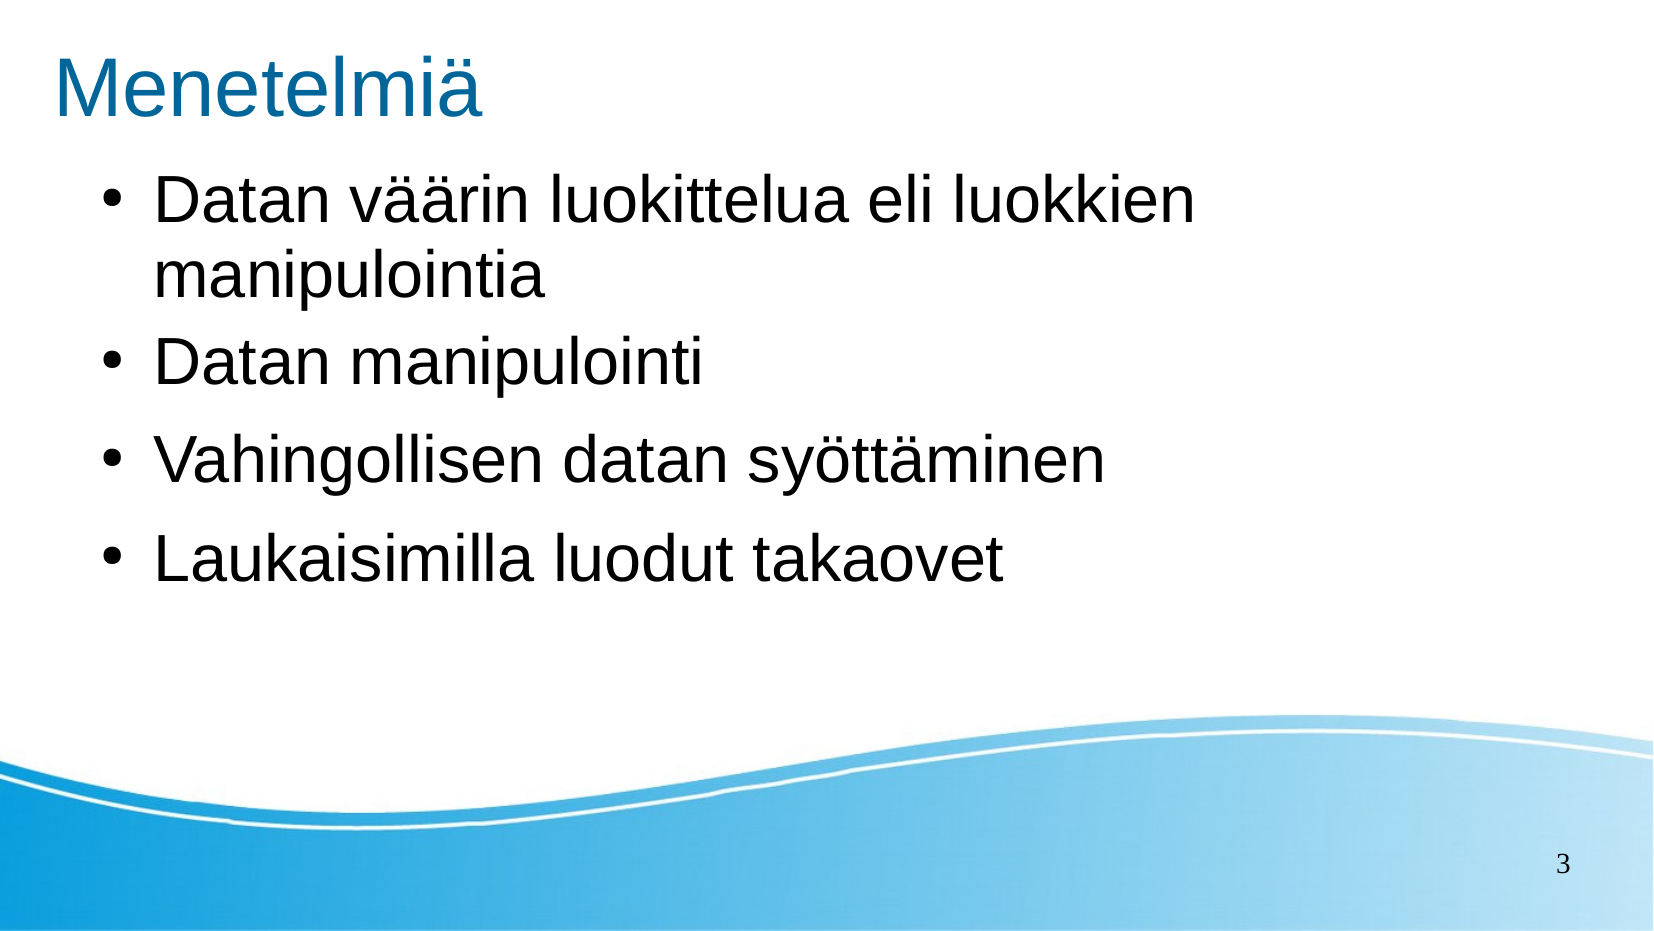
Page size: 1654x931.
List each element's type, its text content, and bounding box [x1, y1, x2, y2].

list Datan väärin luokittelua eli luokkien manipulointia Datan manipulointi Vahingollisen datan syöttäminen Laukaisimilla luodut takaovet [82, 162, 1571, 780]
title Menetelmiä [53, 10, 1542, 166]
picture [0, 714, 1654, 931]
